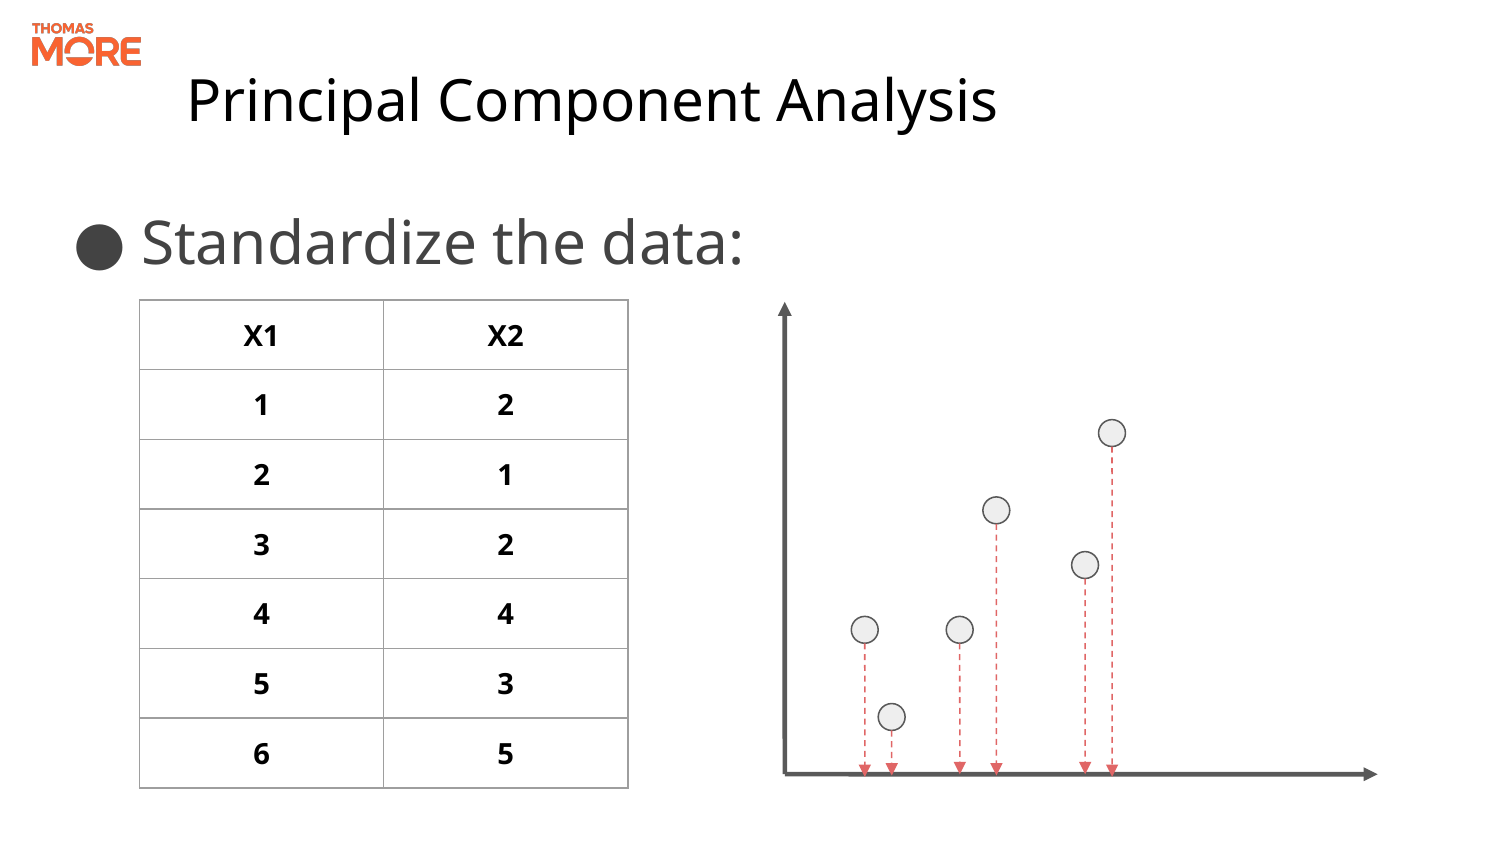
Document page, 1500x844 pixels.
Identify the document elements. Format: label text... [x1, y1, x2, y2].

text_box [946, 616, 974, 644]
table_cell 4 [140, 579, 383, 648]
table_cell 4 [384, 579, 627, 648]
text_box [1098, 419, 1126, 447]
title Principal Component Analysis [171, 48, 1449, 143]
table_cell 5 [384, 719, 627, 787]
table_cell 2 [384, 370, 627, 439]
table_cell 5 [140, 649, 383, 717]
table_header X2 [384, 301, 627, 369]
table_cell 2 [140, 440, 383, 508]
table_cell 2 [384, 510, 627, 578]
text_box [982, 496, 1010, 524]
table_cell 6 [140, 719, 383, 787]
table_cell 1 [140, 370, 383, 439]
table_cell 3 [384, 649, 627, 717]
text_box [851, 616, 879, 644]
table_cell 1 [384, 440, 627, 508]
text_box [878, 703, 906, 731]
text_box [1071, 551, 1099, 579]
table_cell 3 [140, 510, 383, 578]
table_header X1 [140, 301, 383, 369]
picture [22, 13, 151, 76]
list Standardize the data: [51, 189, 1476, 750]
